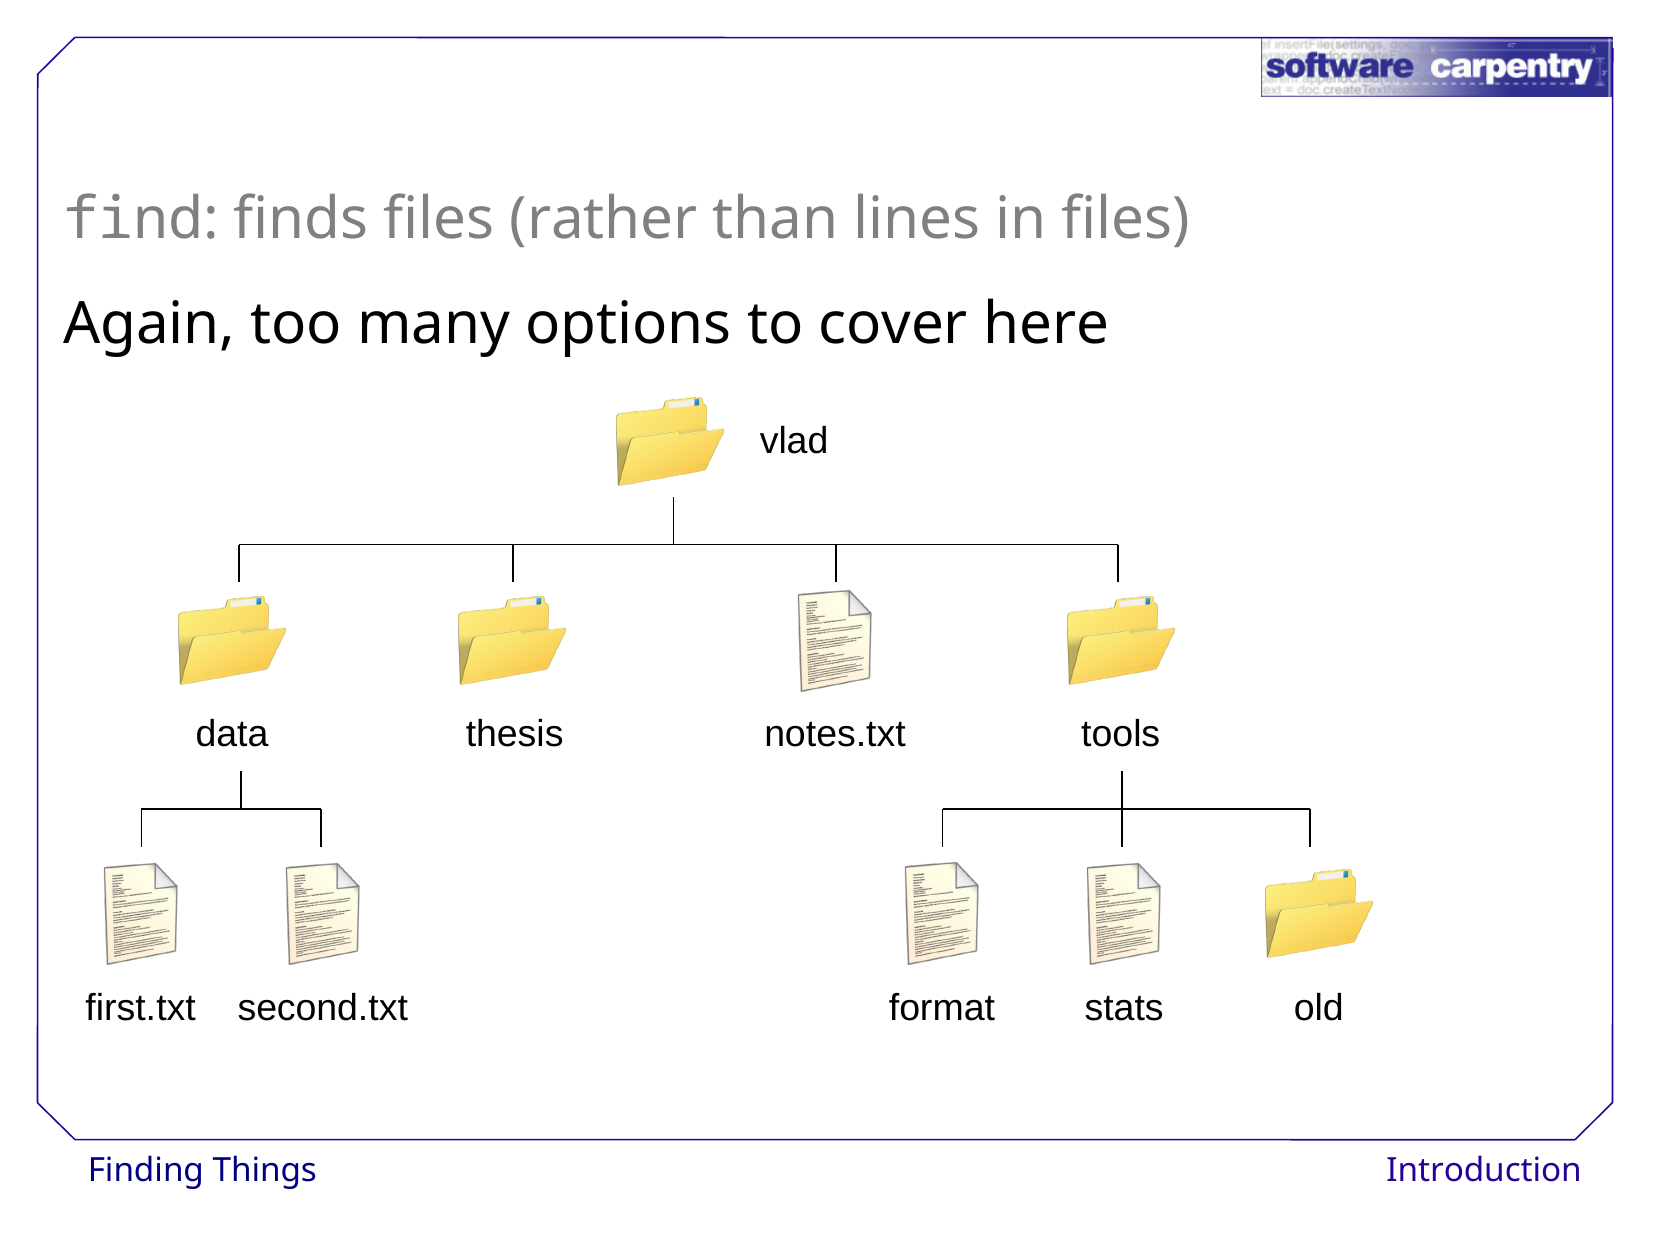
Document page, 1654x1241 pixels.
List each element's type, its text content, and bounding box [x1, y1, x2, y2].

picture [174, 582, 290, 698]
text_box thesis [451, 705, 579, 763]
text_box data [180, 705, 284, 763]
picture [454, 582, 570, 698]
text_box notes.txt [749, 705, 921, 763]
text_box format [874, 978, 1011, 1037]
picture [1261, 39, 1613, 97]
picture [778, 583, 892, 697]
text_box vlad [744, 412, 844, 470]
text_box tools [1066, 705, 1176, 763]
picture [1063, 582, 1179, 698]
text_box first.txt [70, 979, 212, 1037]
text_box stats [1069, 978, 1179, 1037]
picture [266, 856, 380, 970]
text_box find: finds files (rather than lines in files) Again, too many options to cover here [48, 137, 1356, 364]
picture [885, 855, 999, 970]
picture [1261, 855, 1377, 971]
picture [84, 856, 198, 970]
picture [1067, 856, 1181, 970]
text_box second.txt [222, 979, 424, 1037]
text_box old [1279, 978, 1359, 1037]
picture [612, 383, 728, 499]
